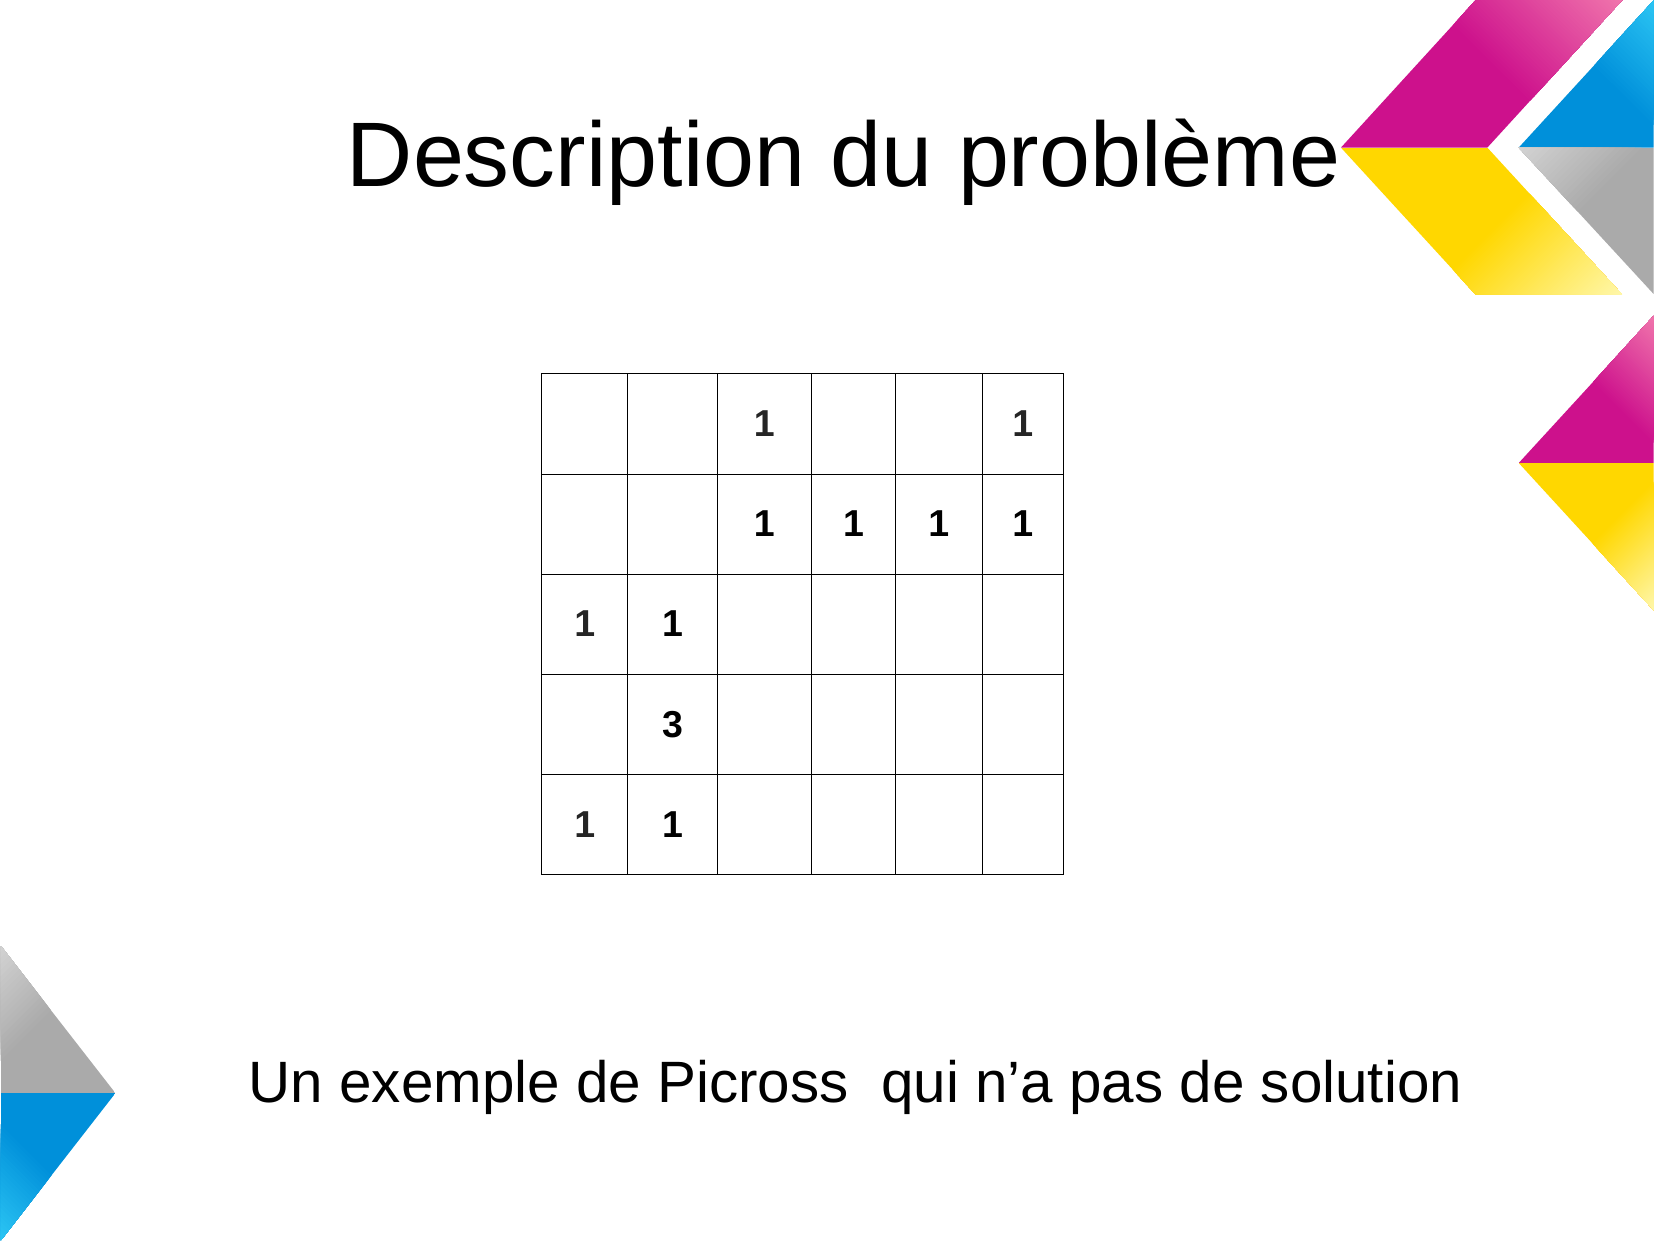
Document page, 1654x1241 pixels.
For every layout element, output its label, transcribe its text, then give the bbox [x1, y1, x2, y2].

table_cell 1 [718, 475, 811, 574]
title Description du problème [82, 49, 1571, 257]
text_box Un exemple de Picross qui n’a pas de solution [177, 1039, 1536, 1120]
table_cell [896, 775, 982, 874]
table_cell 3 [628, 675, 717, 774]
table_cell [718, 775, 811, 874]
table_cell [812, 575, 895, 674]
table_cell [812, 775, 895, 874]
table_cell 1 [983, 475, 1063, 574]
table_cell 1 [812, 475, 895, 574]
table_cell [896, 575, 982, 674]
table_cell [812, 675, 895, 774]
table_cell 1 [542, 575, 627, 674]
table_cell [718, 675, 811, 774]
table_header [812, 374, 895, 474]
table_cell 1 [628, 575, 717, 674]
table_header [542, 374, 627, 474]
table_header 1 [983, 374, 1063, 474]
table_header [896, 374, 982, 474]
table_cell [628, 475, 717, 574]
table_cell [983, 675, 1063, 774]
table_cell [896, 675, 982, 774]
table_cell [542, 675, 627, 774]
table_cell [983, 775, 1063, 874]
table_cell 1 [896, 475, 982, 574]
table_header 1 [718, 374, 811, 474]
table_cell [983, 575, 1063, 674]
table_cell 1 [542, 775, 627, 874]
table_cell [542, 475, 627, 574]
table_cell [718, 575, 811, 674]
table_header [628, 374, 717, 474]
table_cell 1 [628, 775, 717, 874]
